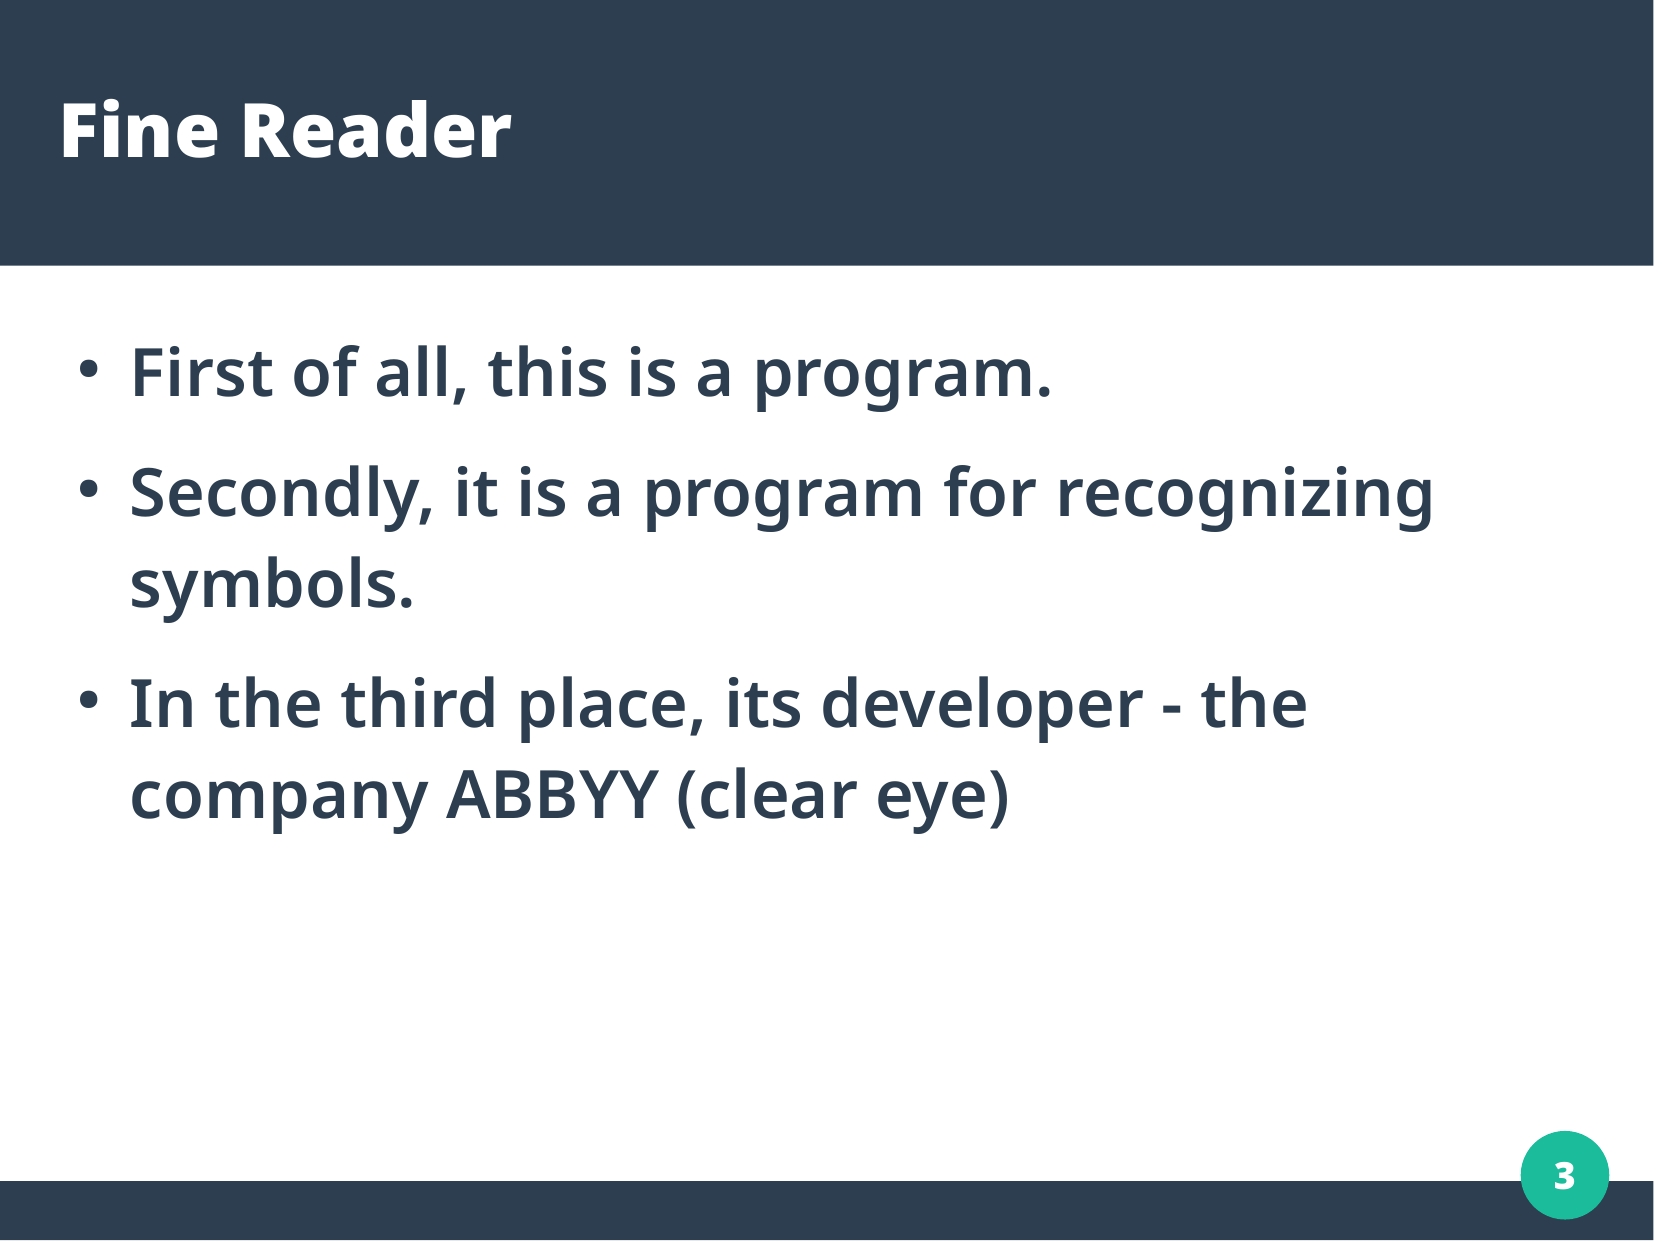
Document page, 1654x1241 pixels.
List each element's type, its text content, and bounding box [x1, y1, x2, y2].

list First of all, this is a program. Secondly, it is a program for recognizing symbols. In the third place, its developer - the company ABBYY (clear eye) [59, 324, 1595, 1152]
title Fine Reader [59, 49, 1595, 207]
